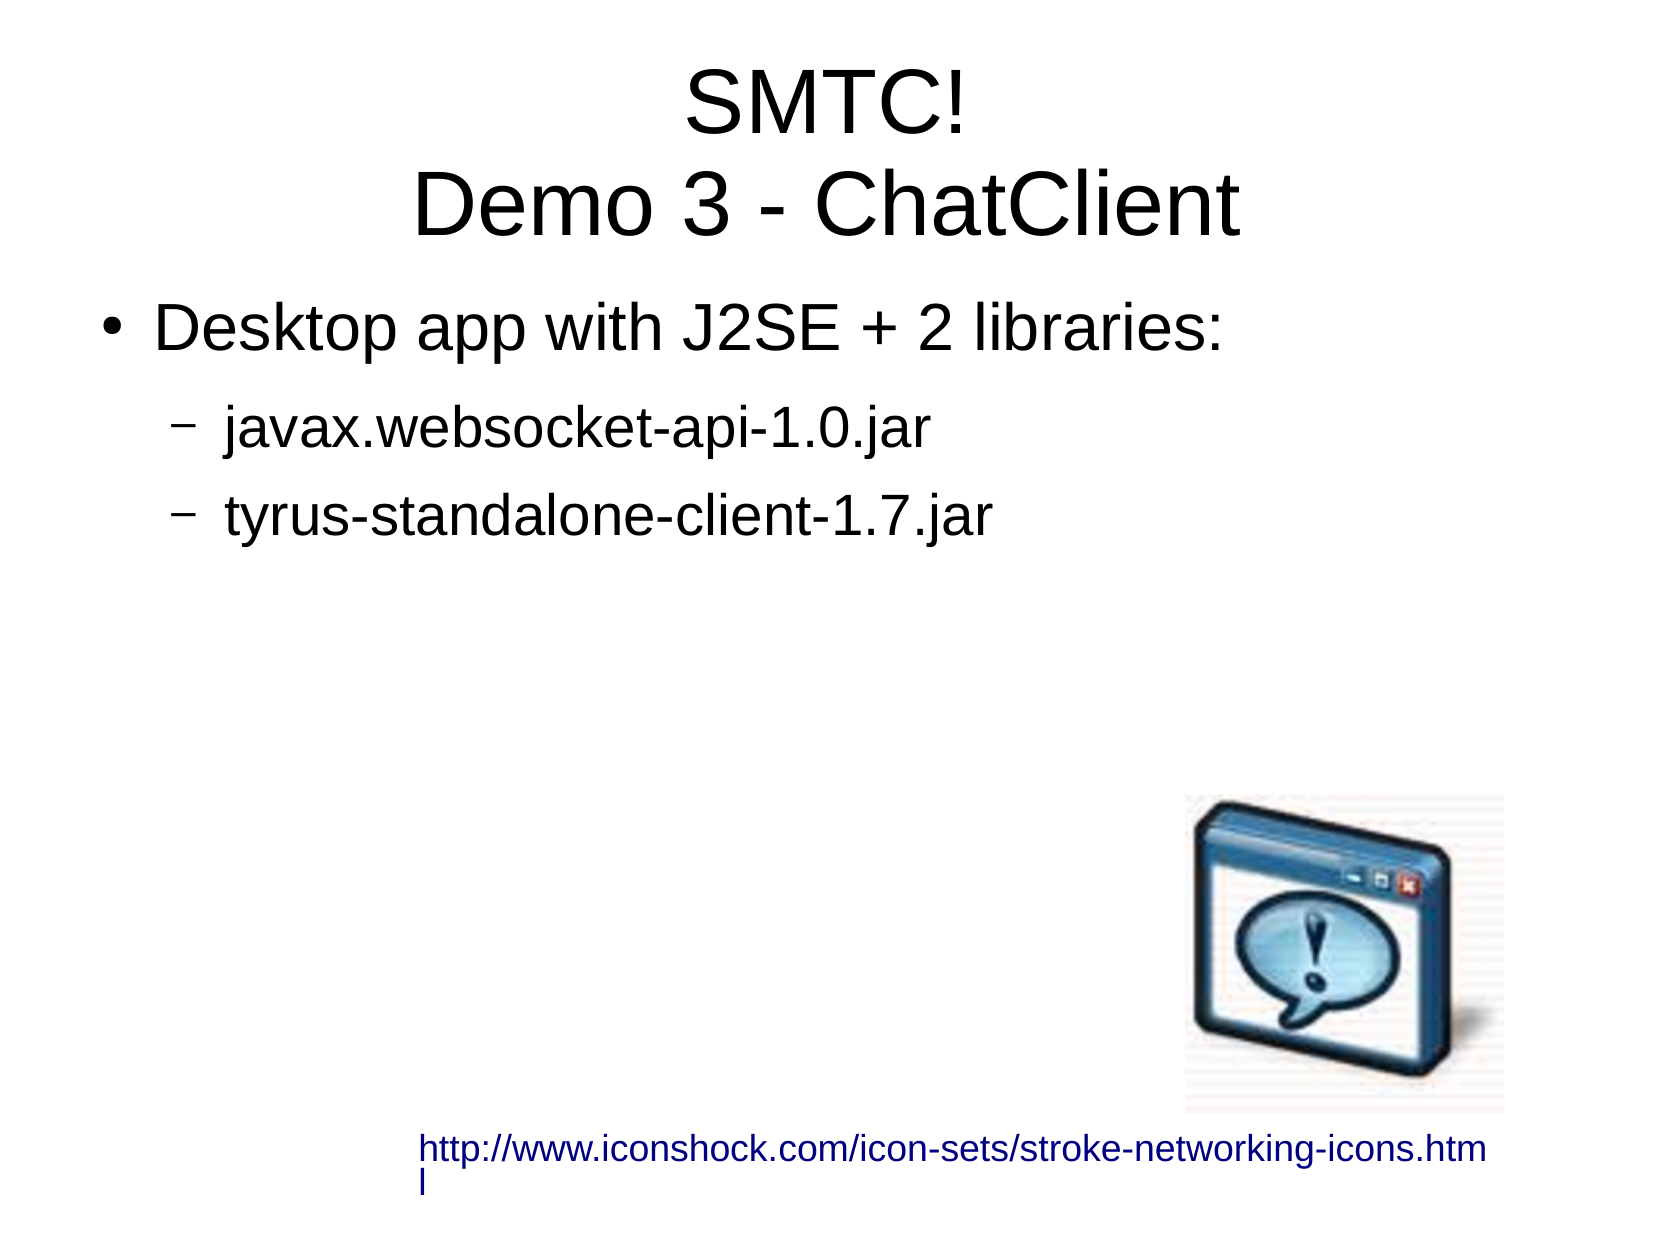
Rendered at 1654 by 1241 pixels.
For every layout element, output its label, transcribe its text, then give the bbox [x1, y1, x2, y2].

title SMTC! Demo 3 - ChatClient [82, 49, 1571, 257]
list Desktop app with J2SE + 2 libraries: javax.websocket-api-1.0.jar tyrus-standalone-client-1.7.jar [82, 290, 1571, 1010]
picture [1185, 794, 1504, 1114]
text_box http://www.iconshock.com/icon-sets/stroke-networking-icons.html [403, 1120, 1509, 1178]
